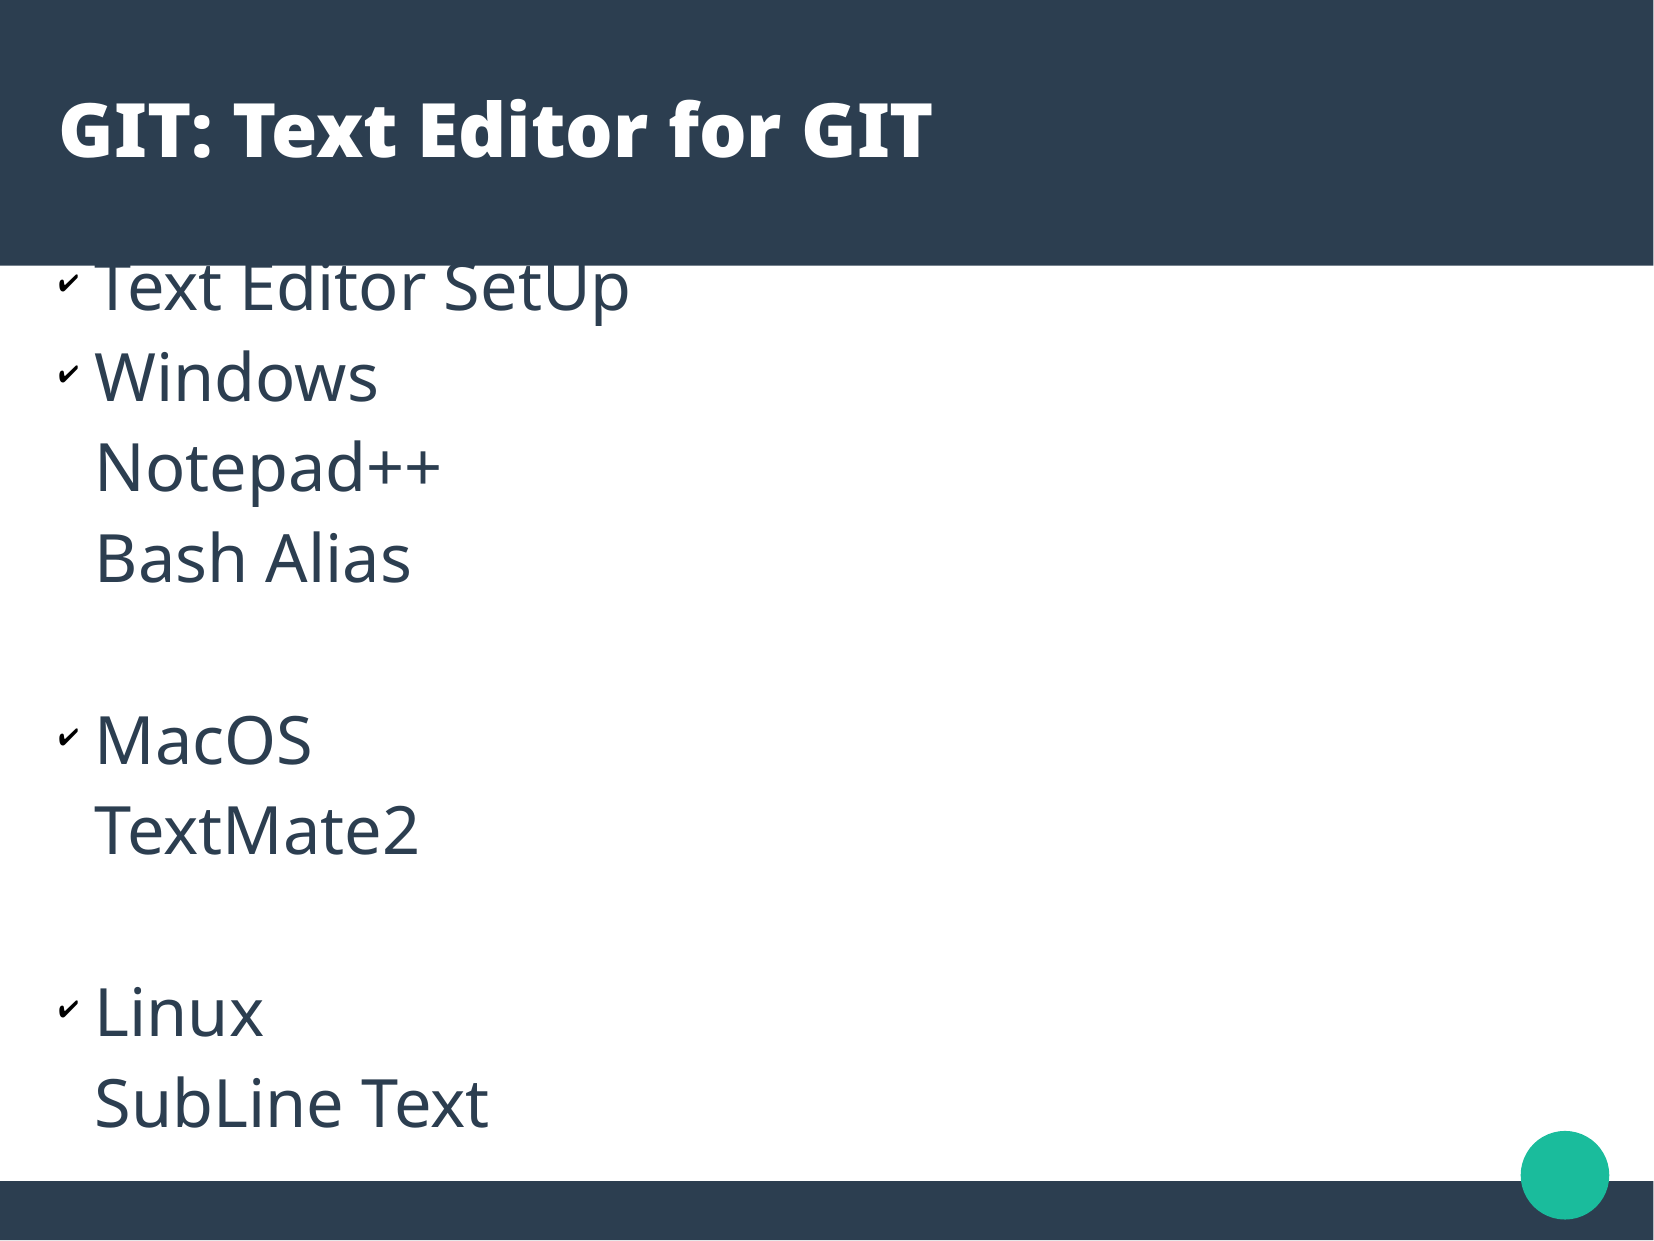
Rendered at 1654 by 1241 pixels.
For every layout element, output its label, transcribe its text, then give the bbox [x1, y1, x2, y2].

title GIT: Text Editor for GIT [59, 40, 1595, 216]
subtitle Text Editor SetUp Windows Notepad++ Bash Alias MacOS TextMate2 Linux SubLine Text [59, 271, 1595, 1205]
